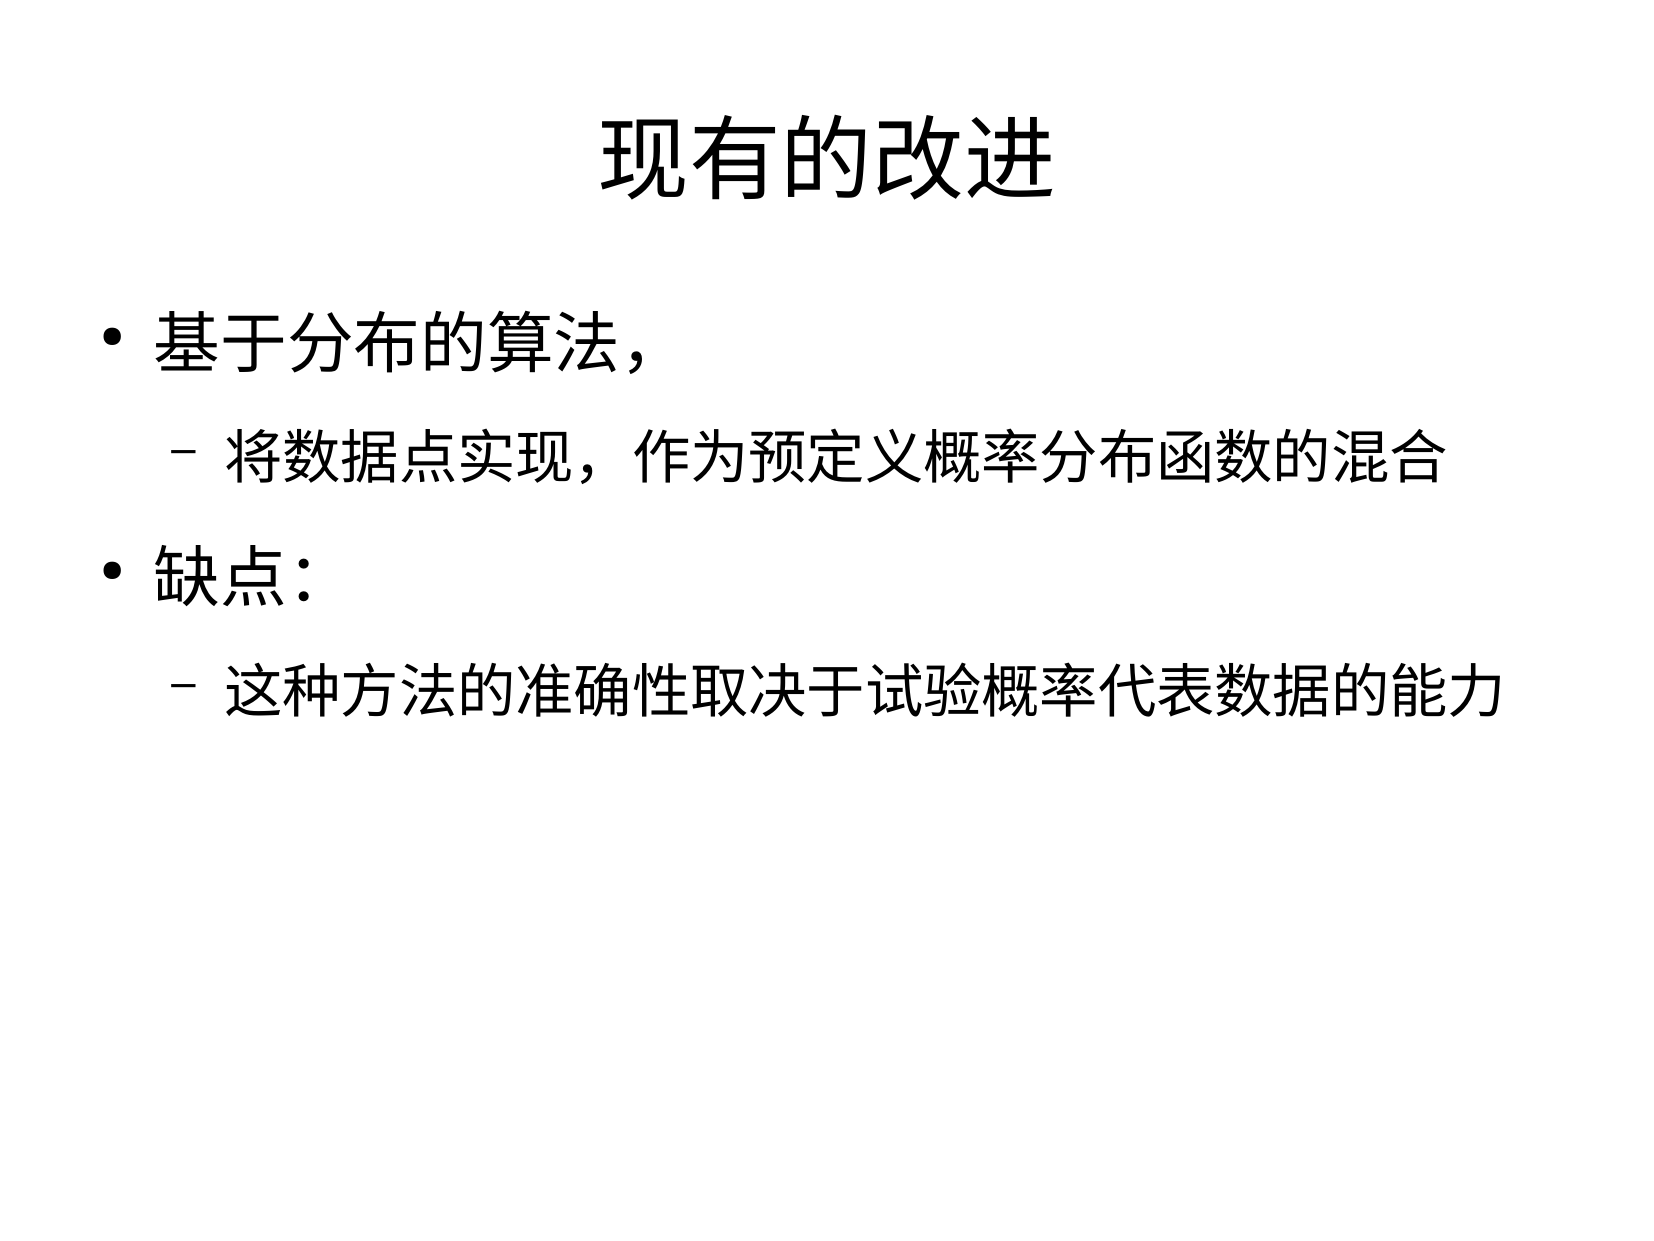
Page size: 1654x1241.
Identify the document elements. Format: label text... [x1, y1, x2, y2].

list 基于分布的算法， 将数据点实现，作为预定义概率分布函数的混合 缺点： 这种方法的准确性取决于试验概率代表数据的能力 [82, 290, 1571, 1010]
title 现有的改进 [82, 49, 1571, 257]
